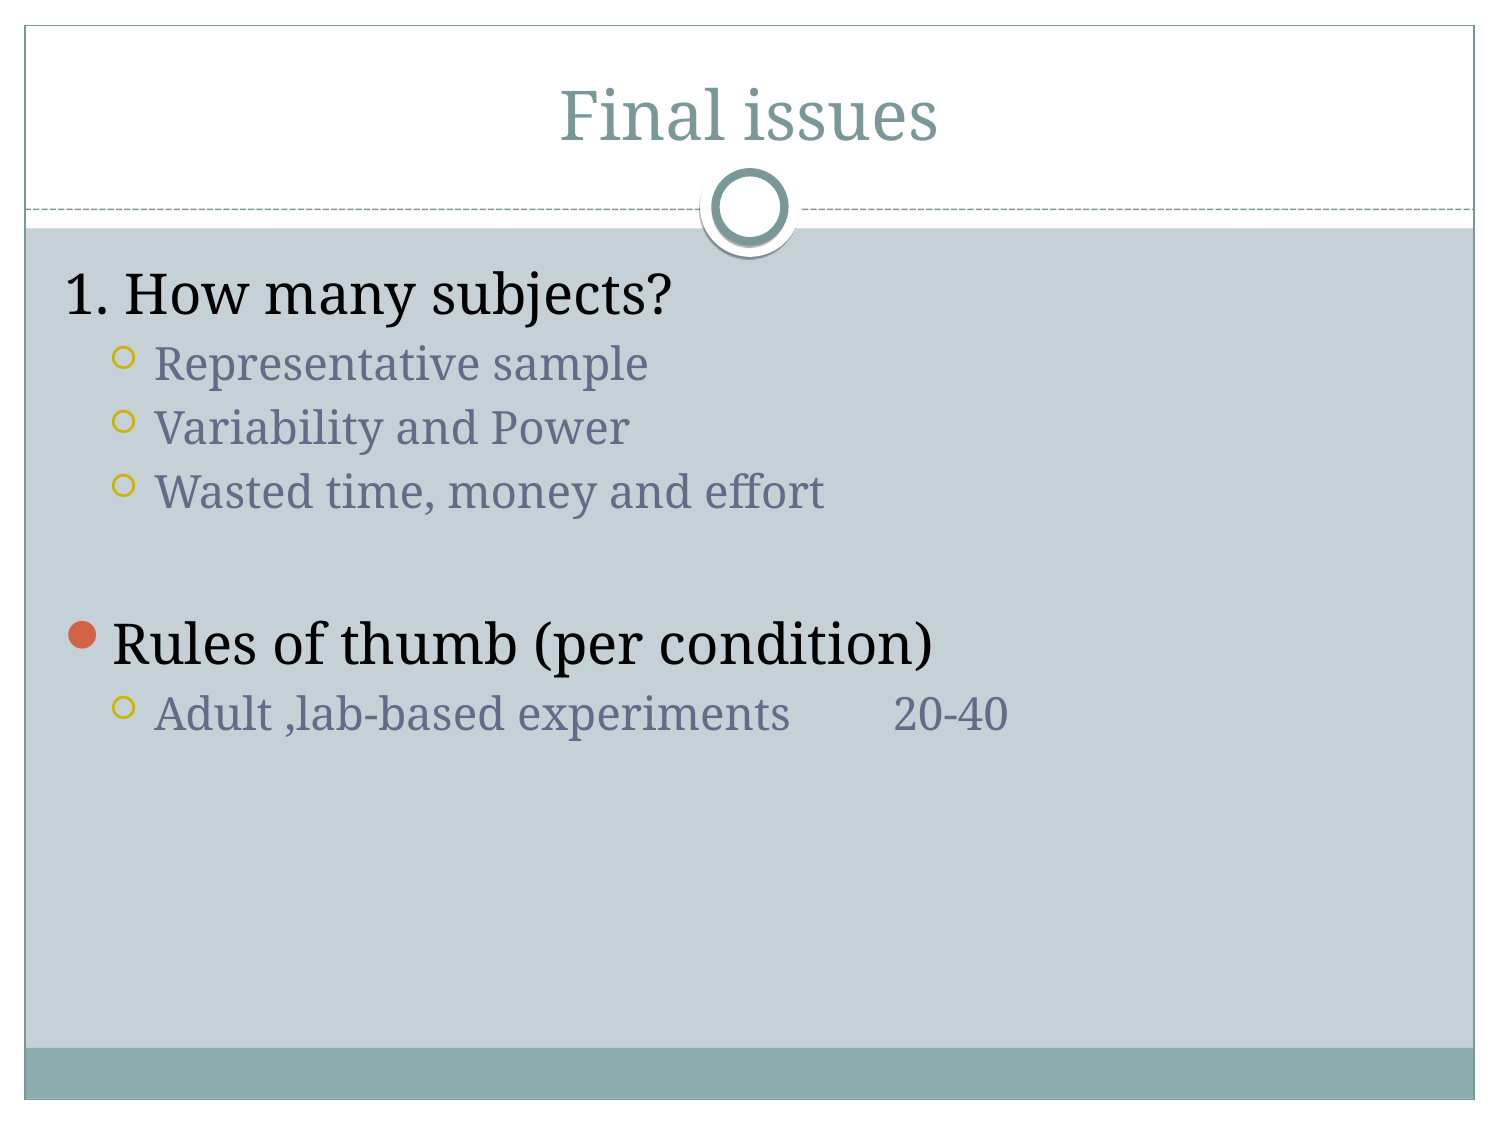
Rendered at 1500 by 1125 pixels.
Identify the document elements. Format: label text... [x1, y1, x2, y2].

title Final issues [49, 37, 1450, 162]
list 1. How many subjects? Representative sample Variability and Power Wasted time, money and effort Rules of thumb (per condition) Adult ,lab-based experiments 20-40 [49, 250, 1445, 1001]
